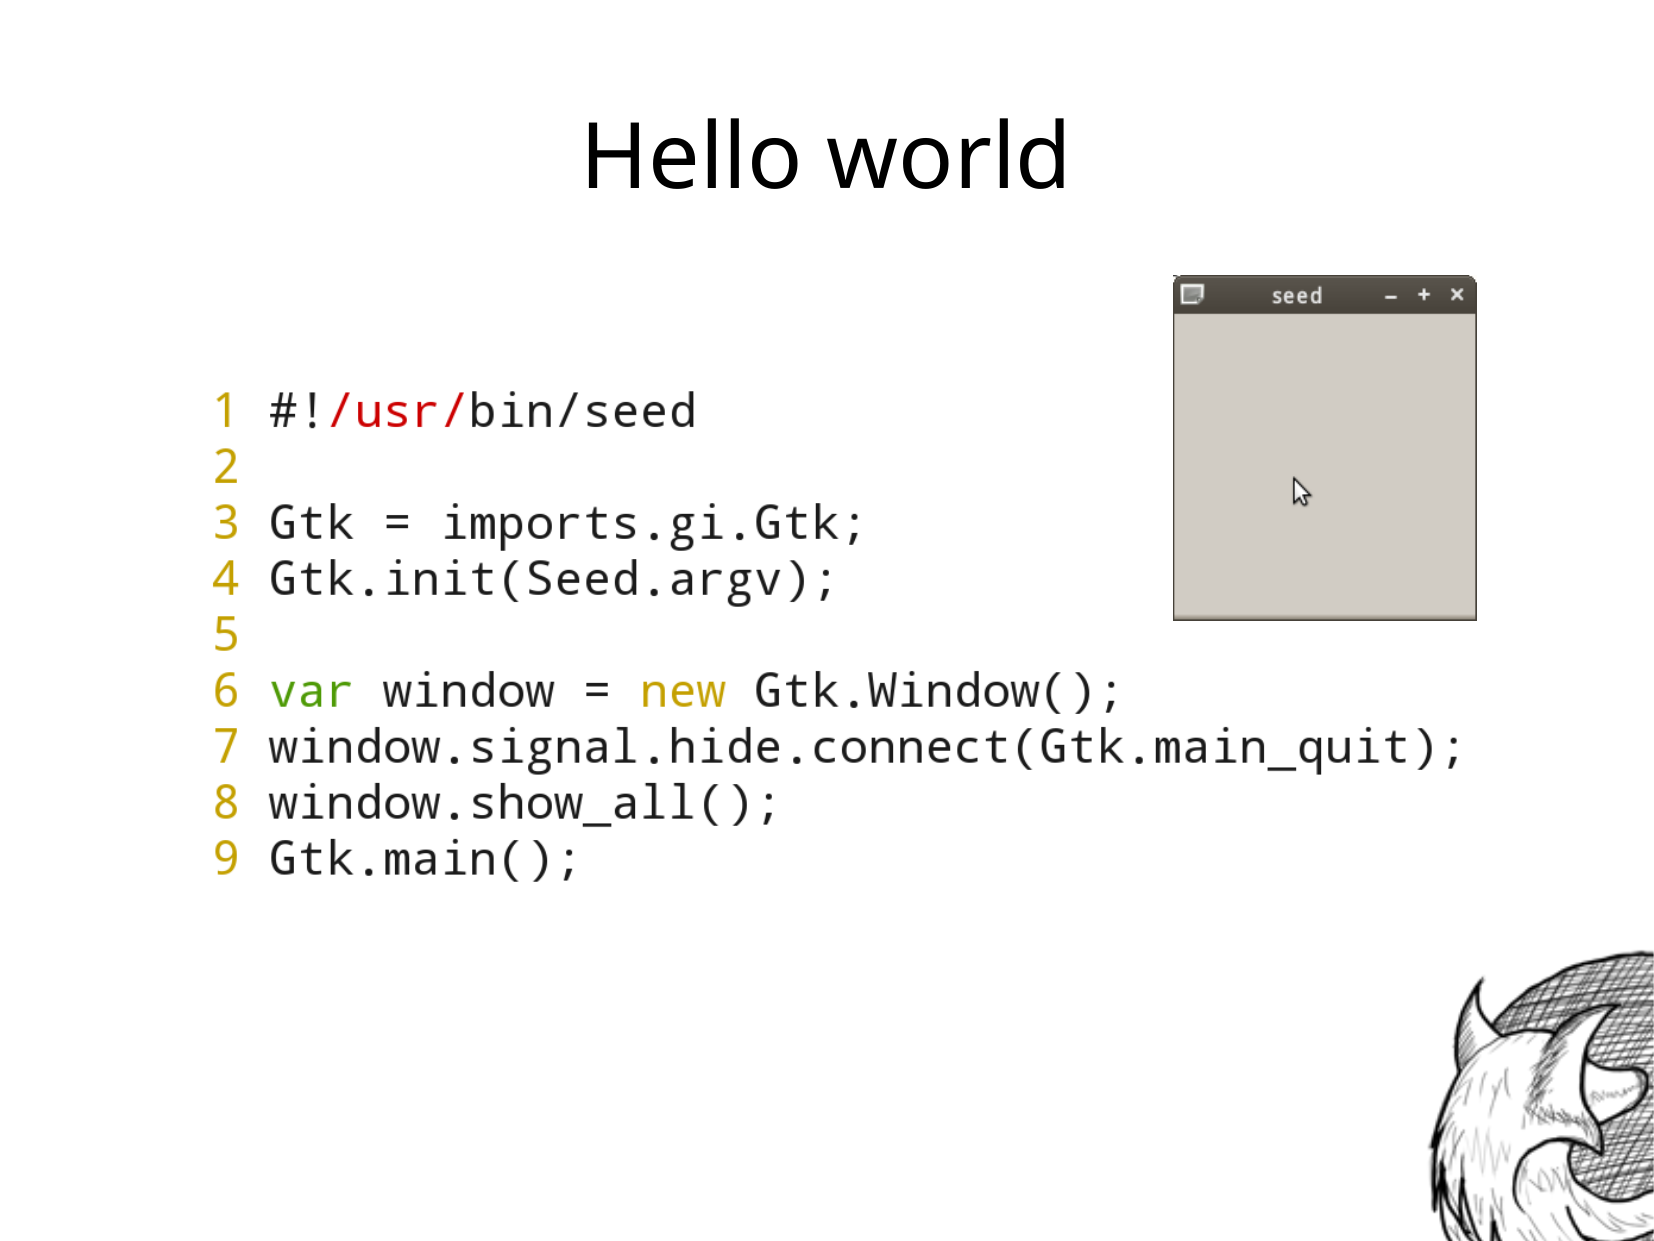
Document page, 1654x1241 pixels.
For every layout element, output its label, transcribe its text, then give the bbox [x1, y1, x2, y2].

title Hello world [82, 56, 1571, 250]
picture [1386, 915, 1654, 1241]
picture [206, 275, 1477, 889]
